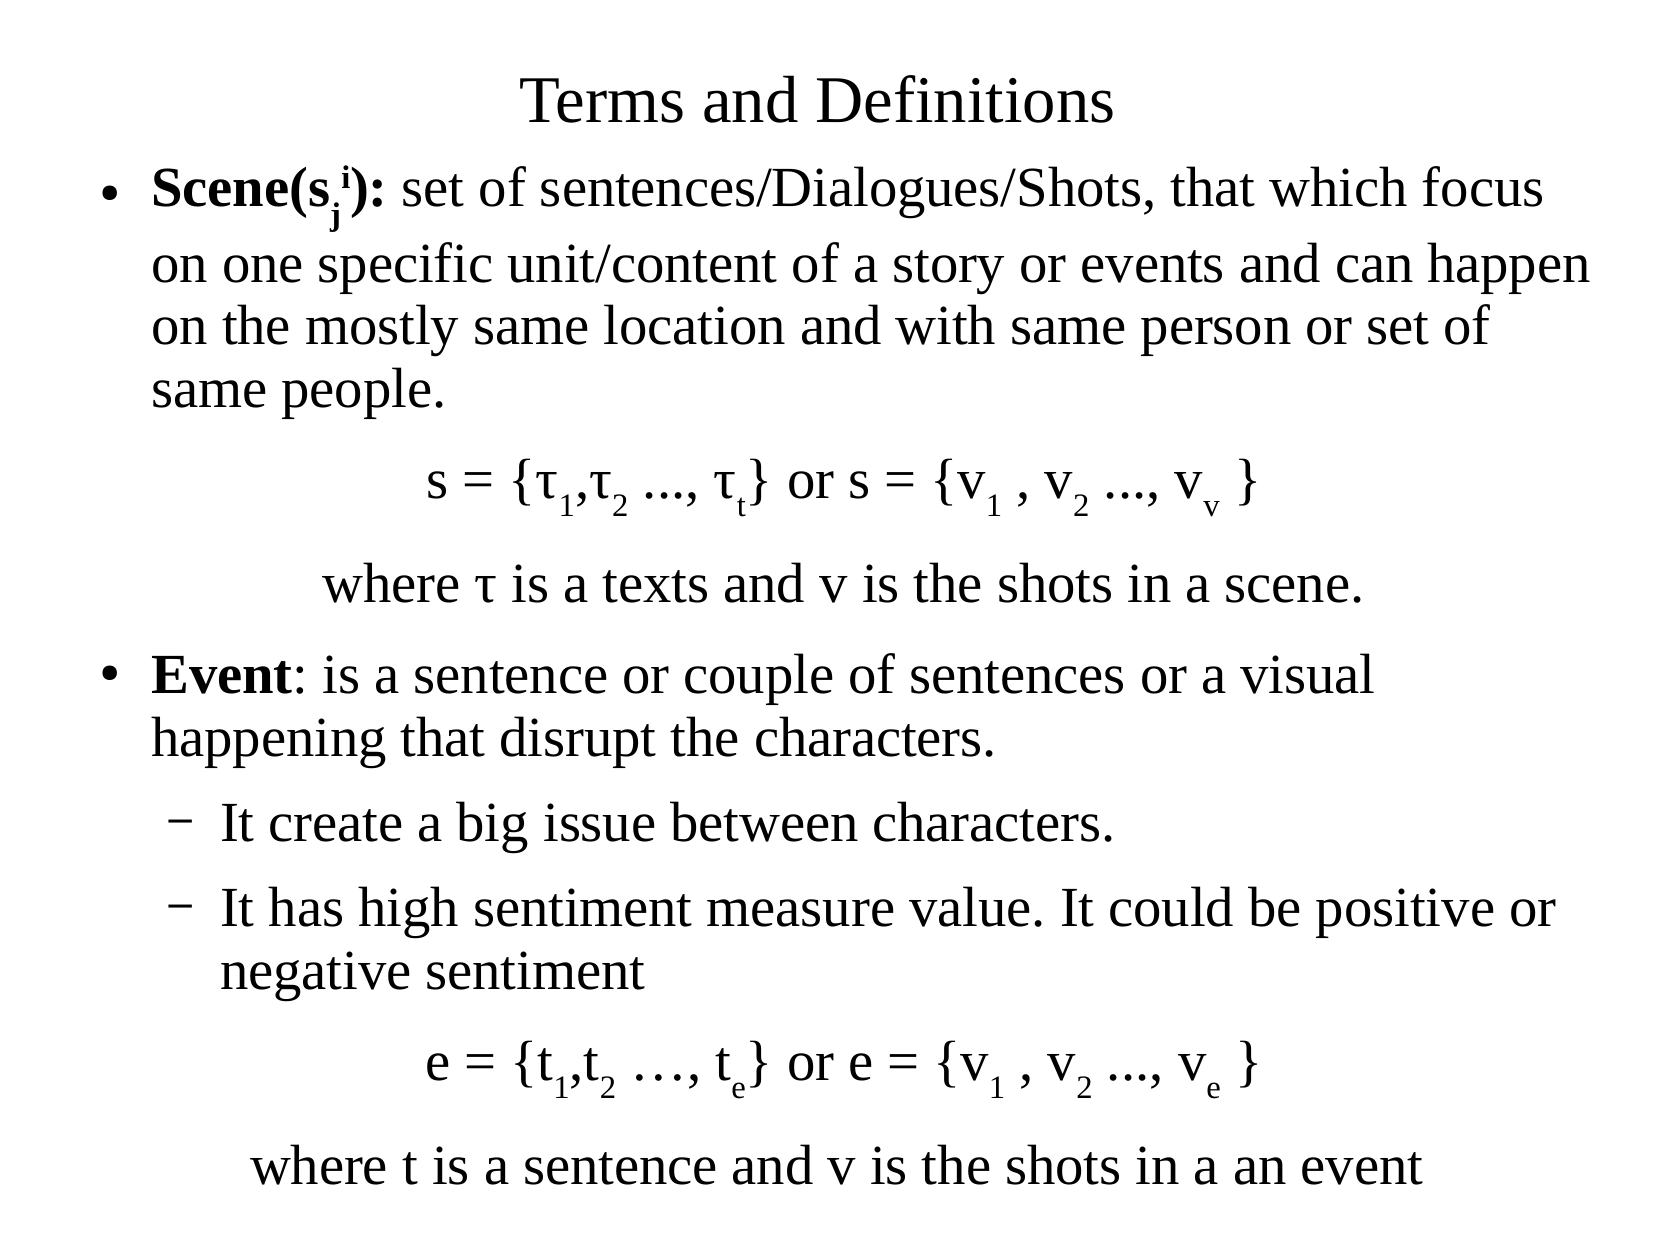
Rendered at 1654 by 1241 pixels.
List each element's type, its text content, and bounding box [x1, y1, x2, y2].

list Scene(sji): set of sentences/Dialogues/Shots, that which focus on one specific unit/content of a story or events and can happen on the mostly same location and with same person or set of same people. s = {τ1,τ2 ..., τt} or s = {v1 , v2 ..., vv } where τ is a texts and v is the shots in a scene. Event: is a sentence or couple of sentences or a visual happening that disrupt the characters. It create a big issue between characters. It has high sentiment measure value. It could be positive or negative sentiment e = {t1,t2 …, te} or e = {v1 , v2 ..., ve } where t is a sentence and v is the shots in a an event [82, 156, 1606, 1201]
title Terms and Definitions [82, 49, 1571, 151]
